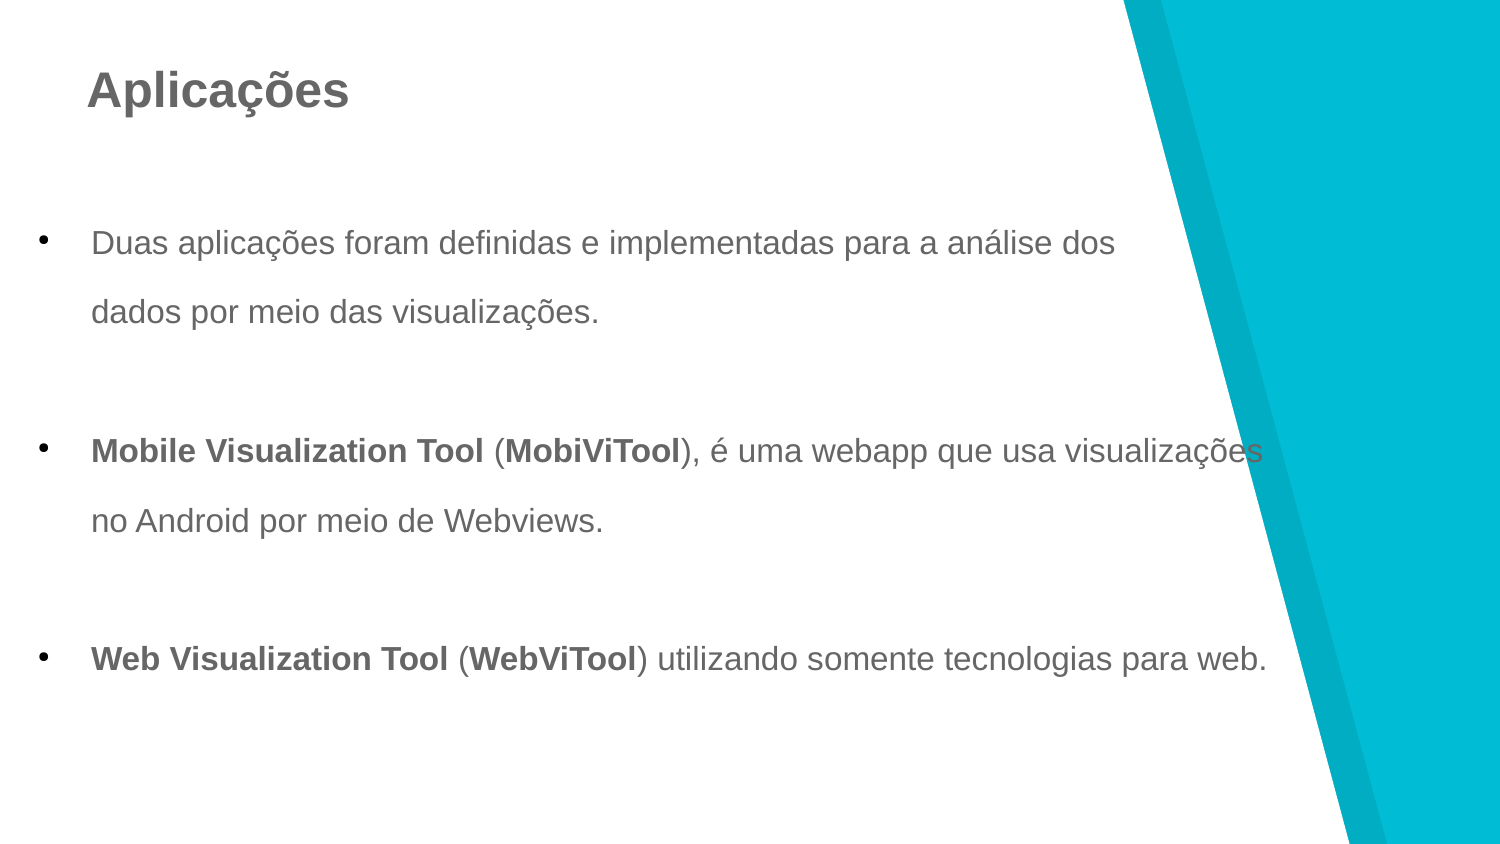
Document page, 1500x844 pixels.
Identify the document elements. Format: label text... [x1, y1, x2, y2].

subtitle Aplicações [71, 42, 1371, 119]
list Duas aplicações foram definidas e implementadas para a análise dos dados por meio das visualizações. Mobile Visualization Tool (MobiViTool), é uma webapp que usa visualizações no Android por meio de Webviews. Web Visualization Tool (WebViTool) utilizando somente tecnologias para web. [20, 141, 1371, 804]
